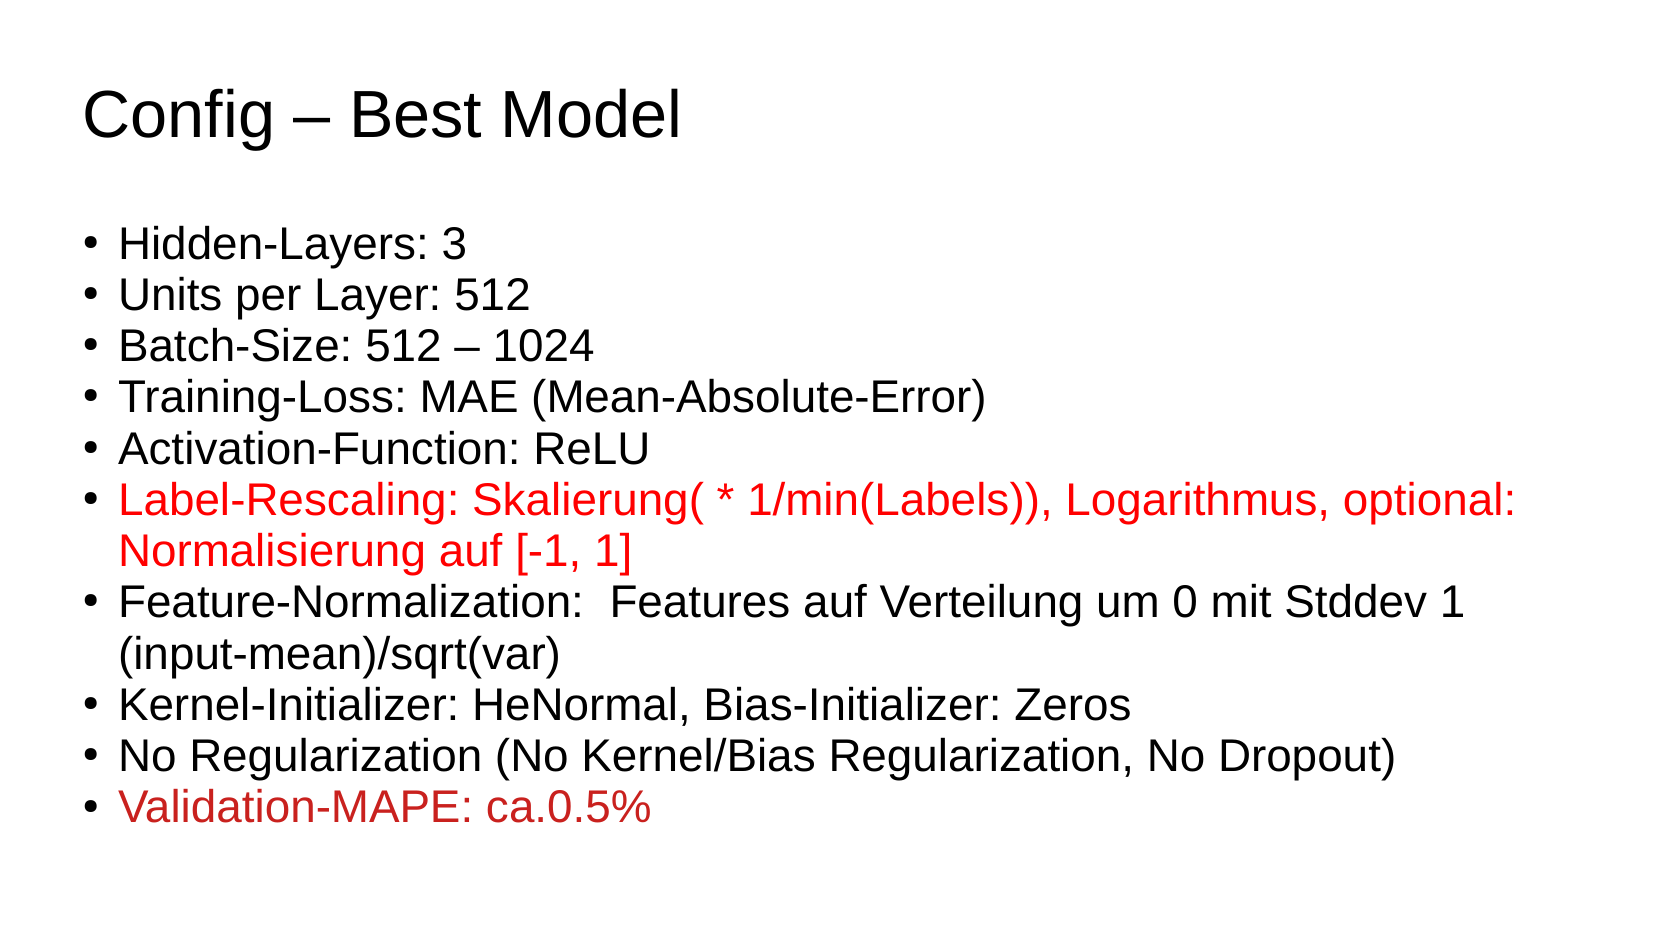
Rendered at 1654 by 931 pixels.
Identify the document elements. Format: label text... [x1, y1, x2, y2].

subtitle Hidden-Layers: 3 Units per Layer: 512 Batch-Size: 512 – 1024 Training-Loss: MAE (Mean-Absolute-Error) Activation-Function: ReLU Label-Rescaling: Skalierung( * 1/min(Labels)), Logarithmus, optional: Normalisierung auf [-1, 1] Feature-Normalization: Features auf Verteilung um 0 mit Stddev 1 (input-mean)/sqrt(var) Kernel-Initializer: HeNormal, Bias-Initializer: Zeros No Regularization (No Kernel/Bias Regularization, No Dropout) Validation-MAPE: ca.0.5% [82, 217, 1571, 833]
title Config – Best Model [82, 37, 1571, 193]
